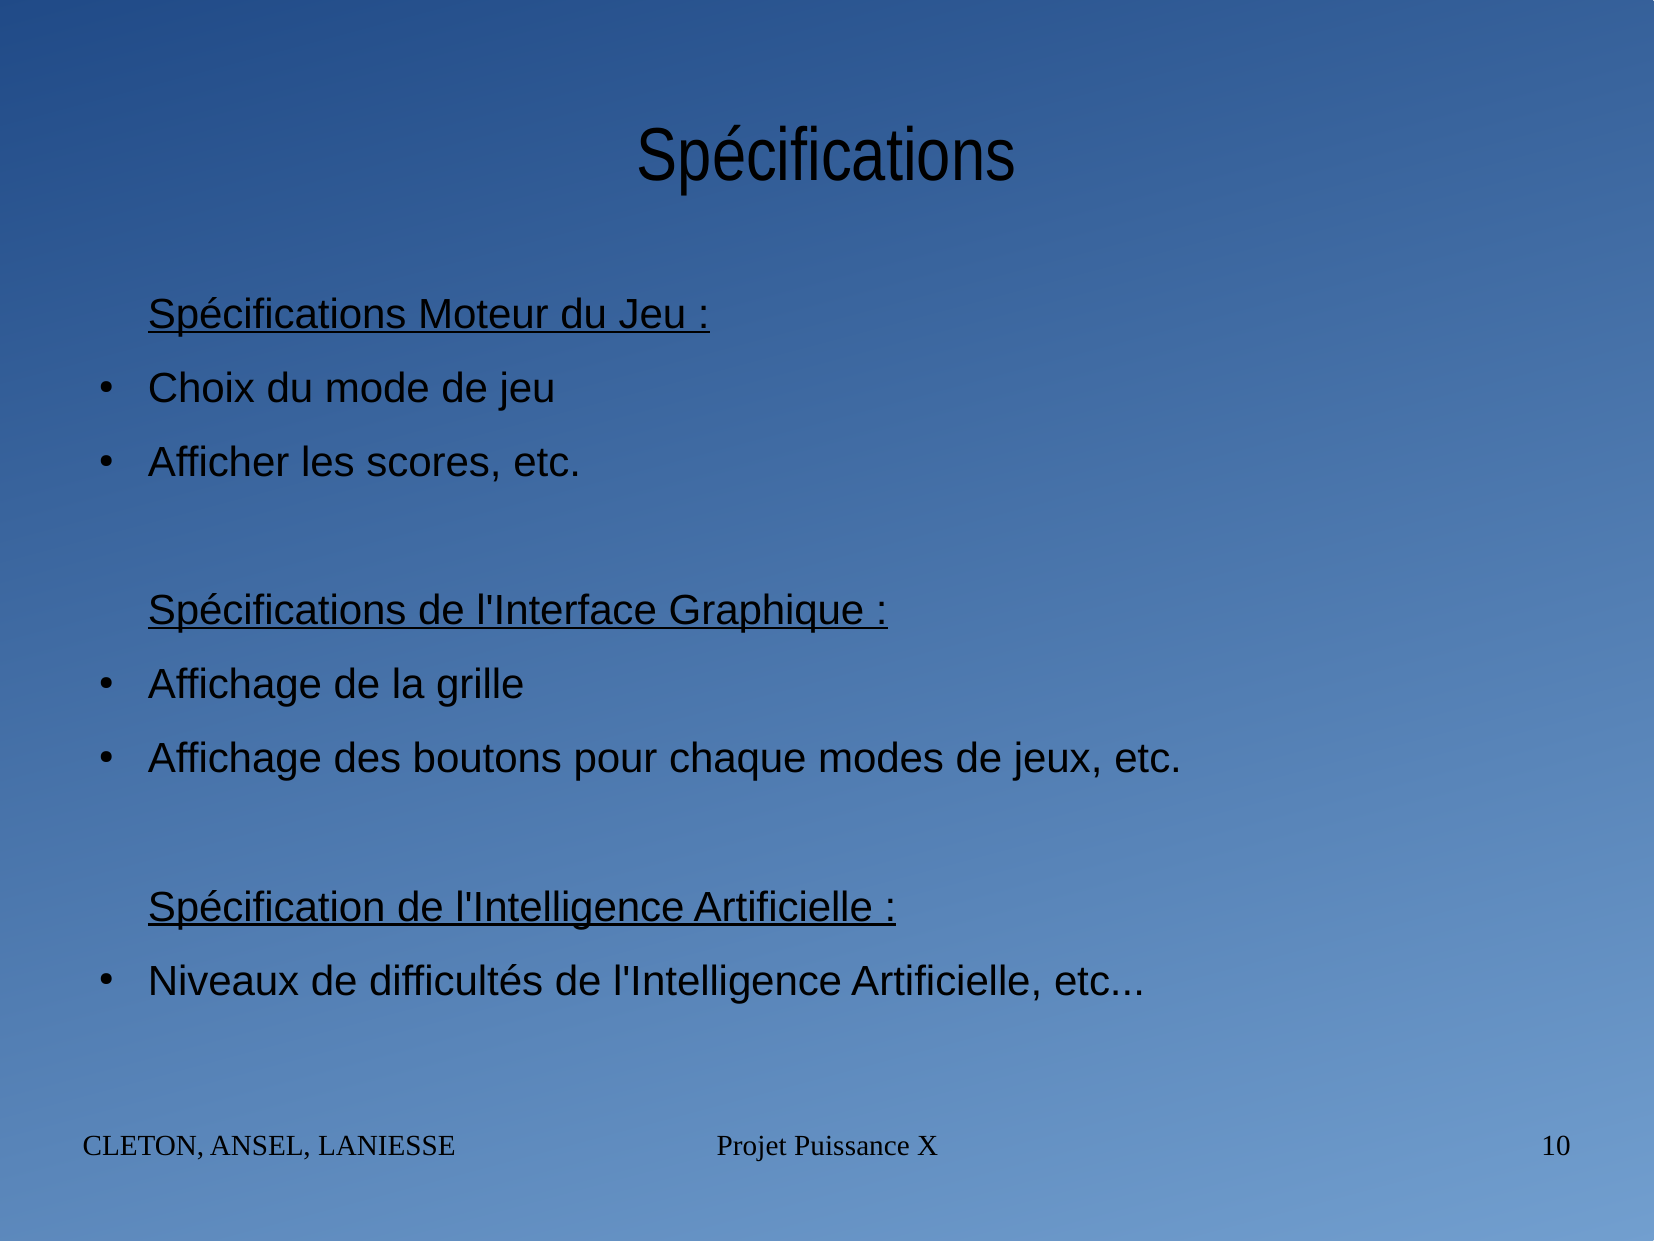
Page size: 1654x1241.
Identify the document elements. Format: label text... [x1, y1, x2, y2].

title Spécifications [82, 49, 1571, 257]
list Spécifications Moteur du Jeu : Choix du mode de jeu Afficher les scores, etc. Spécifications de l'Interface Graphique : Affichage de la grille Affichage des boutons pour chaque modes de jeux, etc. Spécification de l'Intelligence Artificielle : Niveaux de difficultés de l'Intelligence Artificielle, etc... [82, 290, 1571, 1010]
